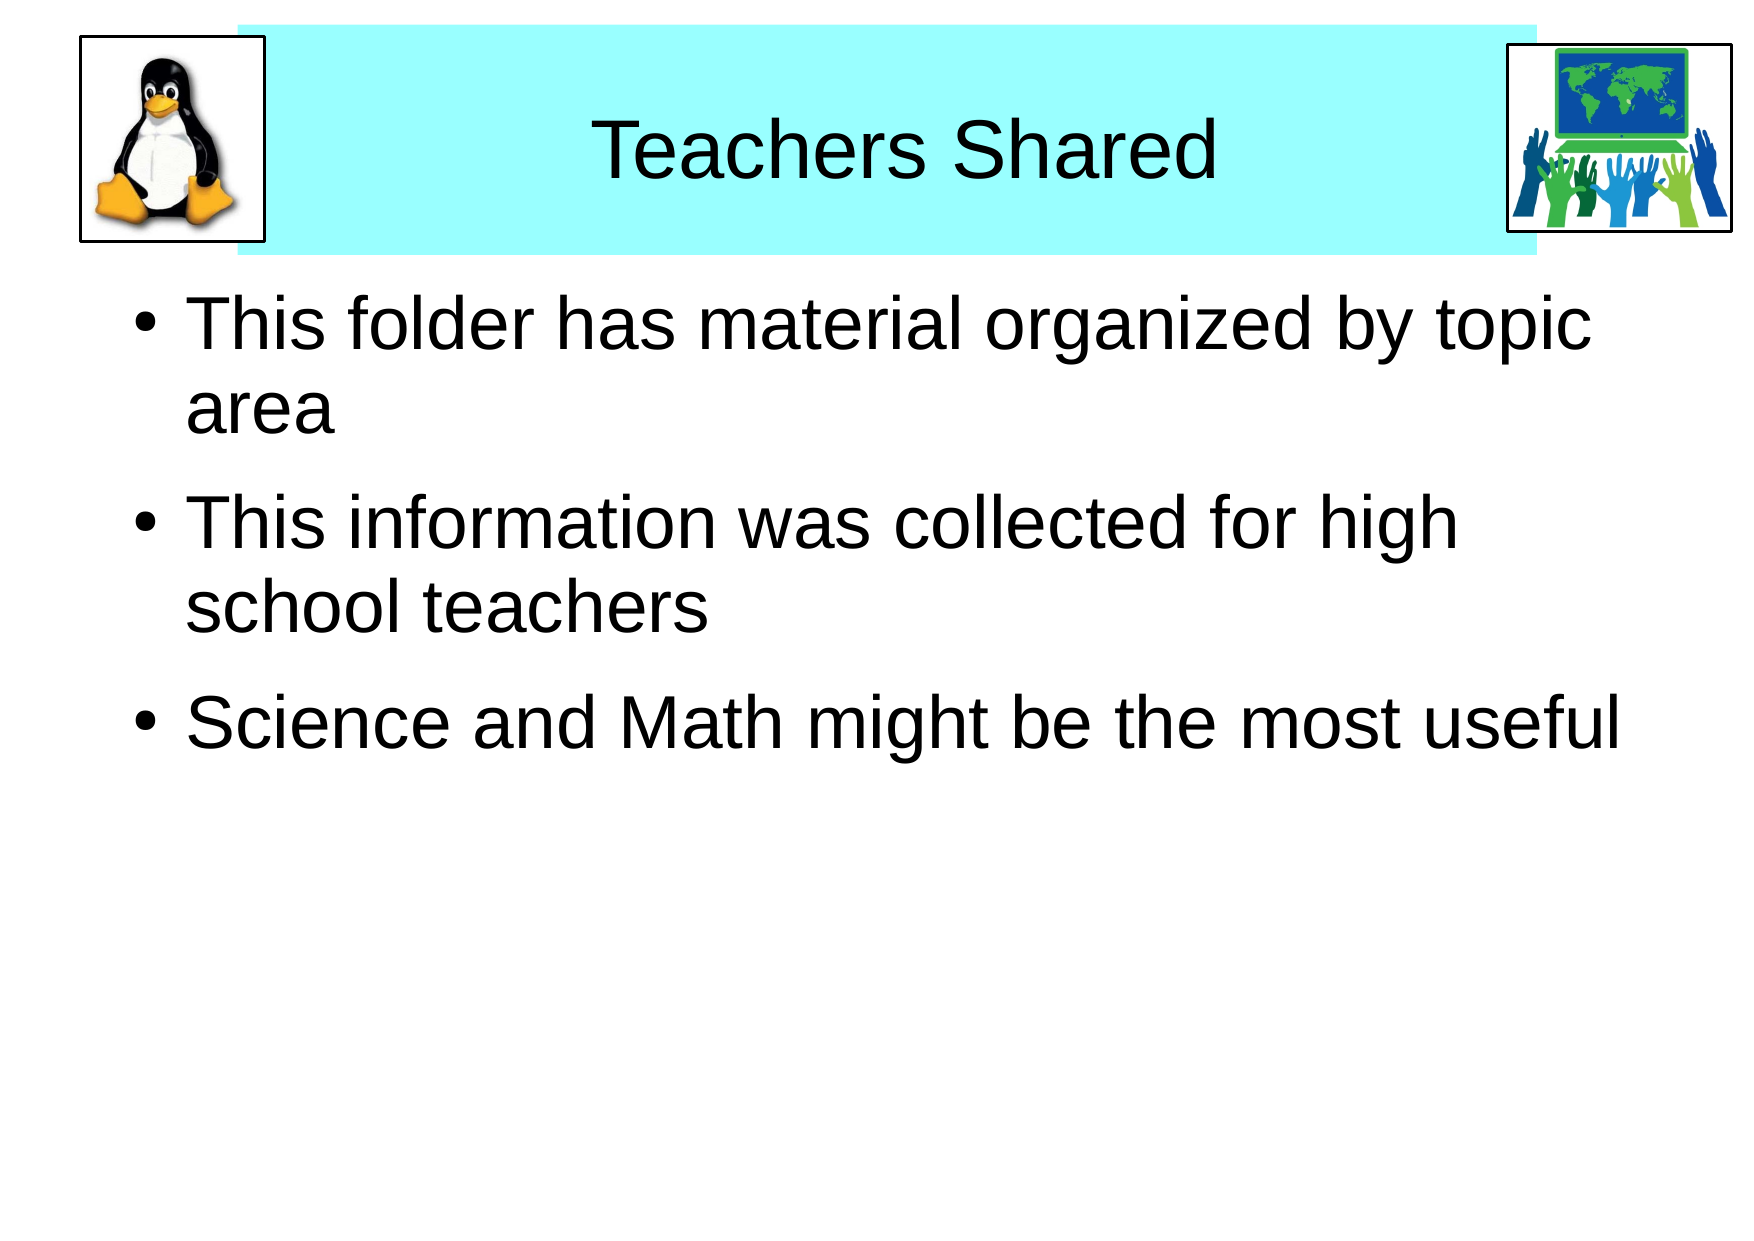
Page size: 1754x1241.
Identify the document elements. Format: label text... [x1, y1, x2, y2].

title Teachers Shared [294, 47, 1516, 252]
list This folder has material organized by topic area This information was collected for high school teachers Science and Math might be the most useful [114, 281, 1656, 1075]
picture [1509, 46, 1730, 230]
picture [82, 38, 263, 240]
